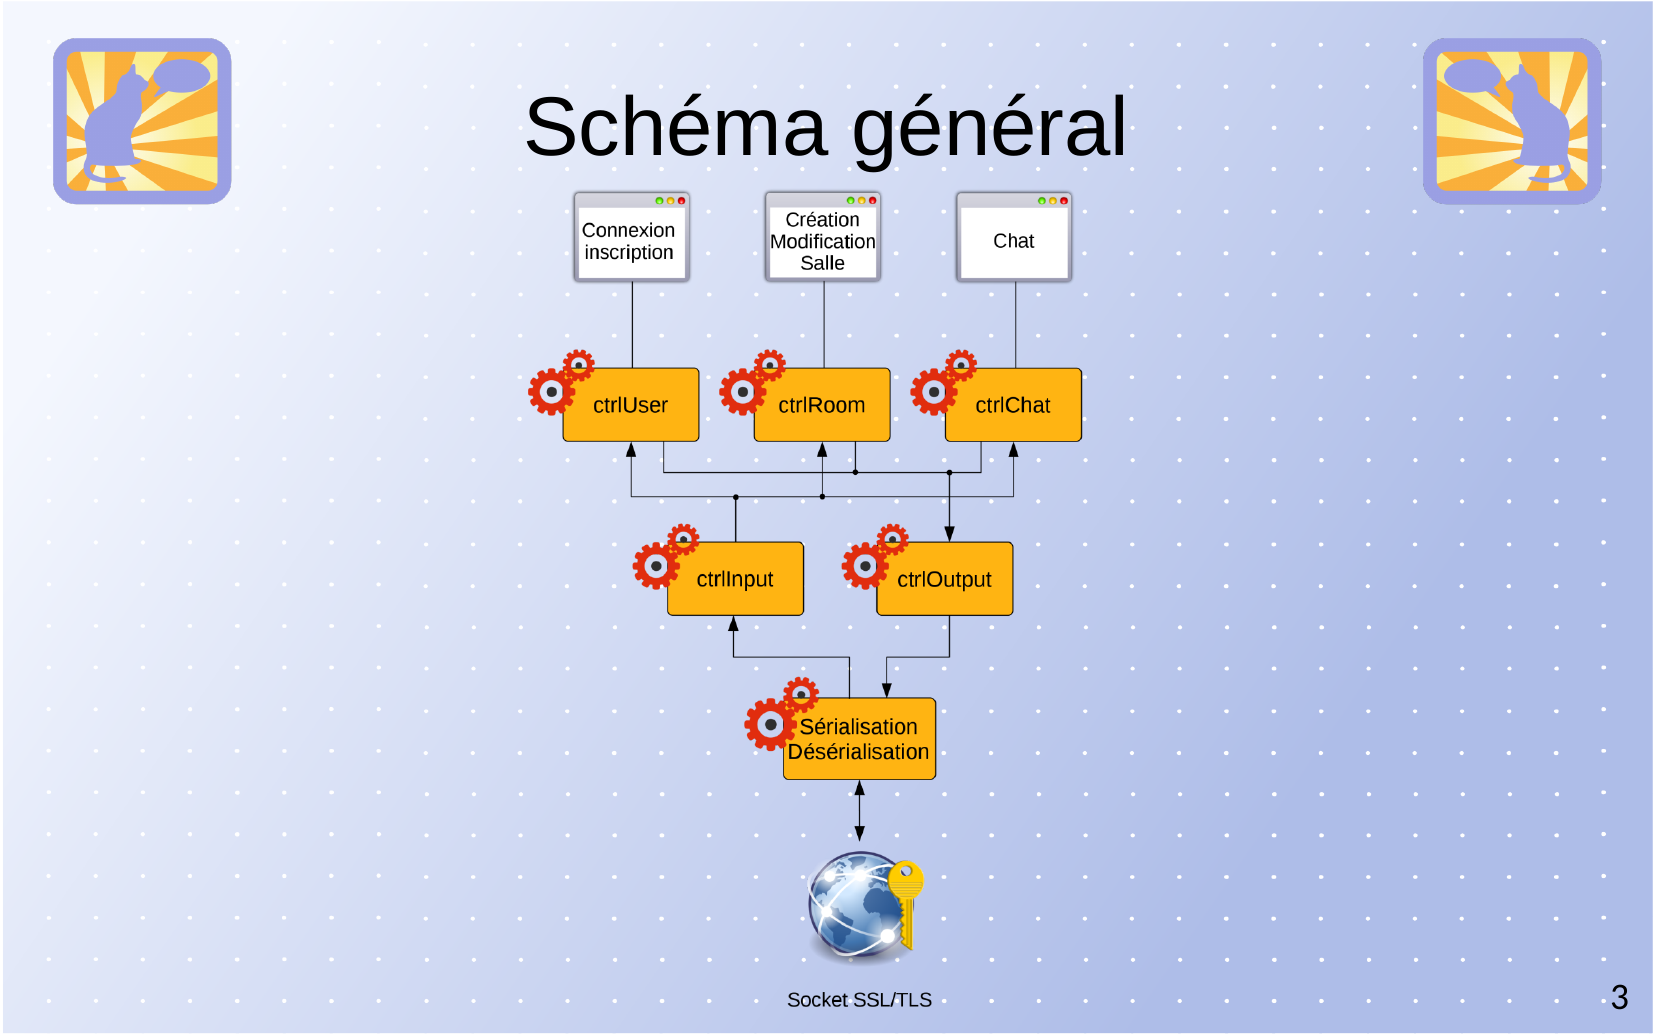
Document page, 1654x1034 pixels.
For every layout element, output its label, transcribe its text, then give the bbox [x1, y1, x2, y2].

picture [1417, 32, 1607, 210]
picture [47, 32, 237, 210]
title Schéma général [82, 41, 1571, 214]
text_box 3 [1595, 964, 1642, 1025]
picture [496, 103, 1228, 1034]
